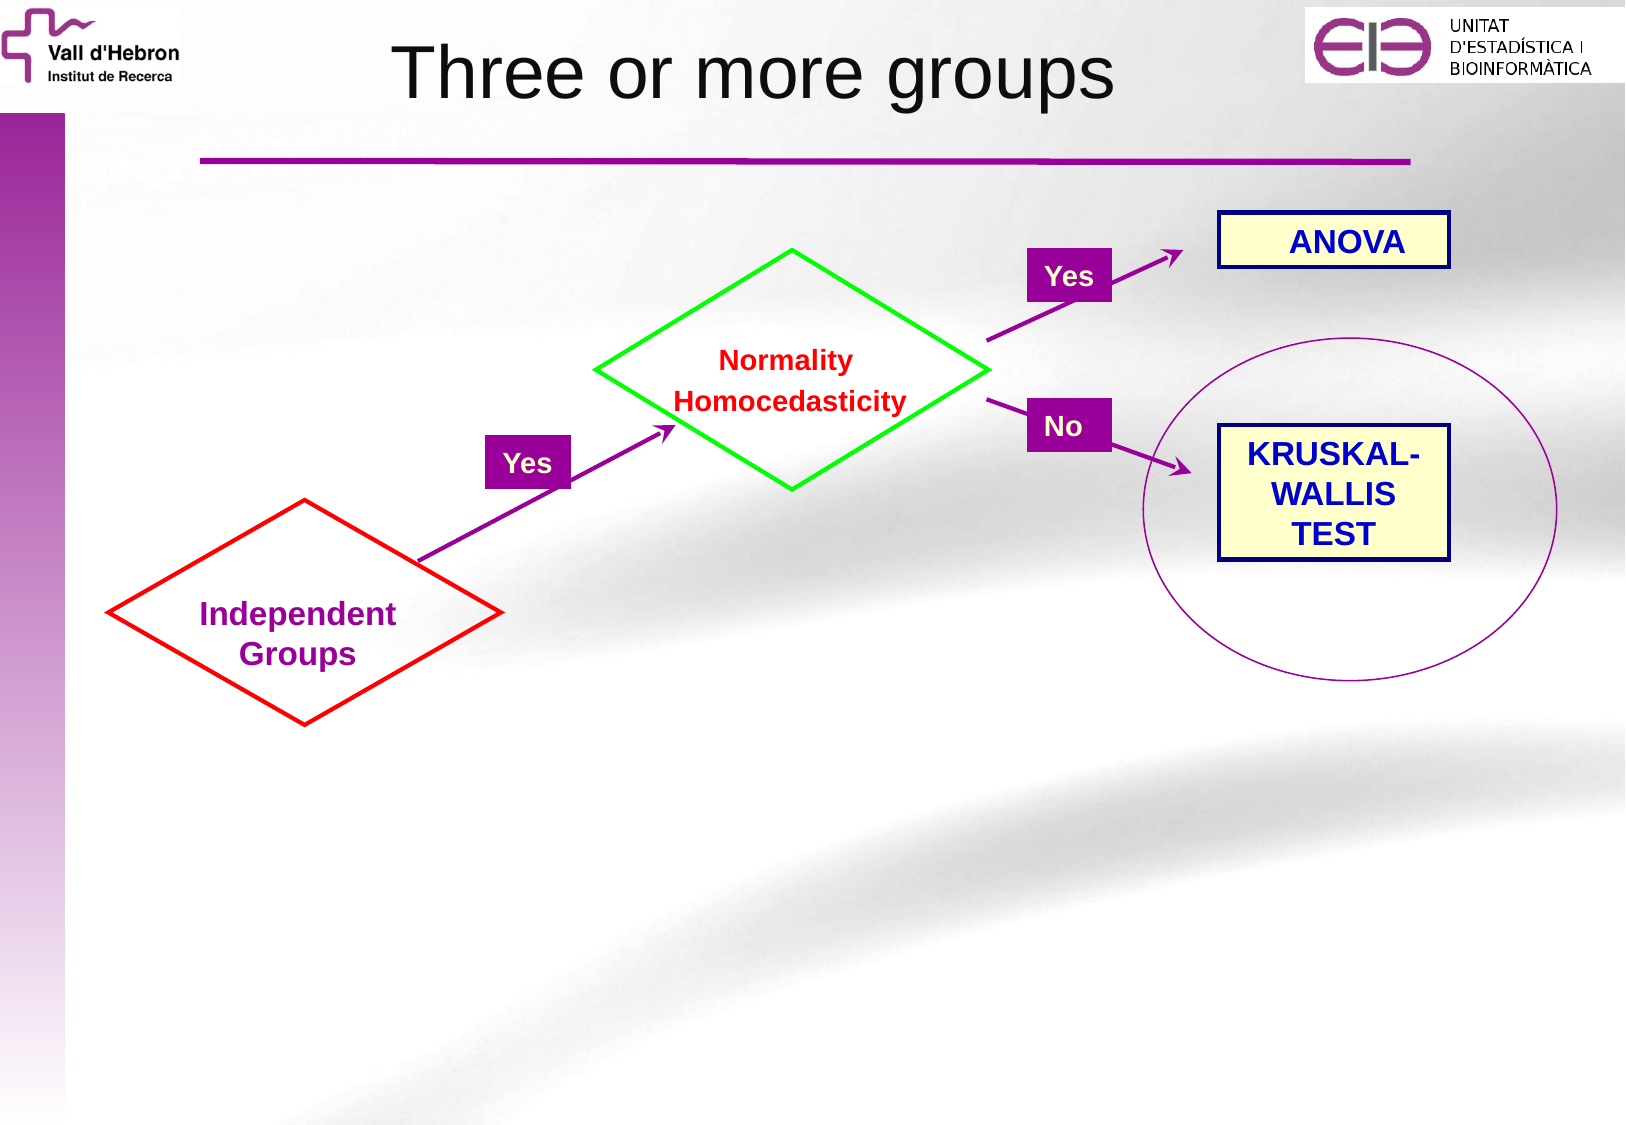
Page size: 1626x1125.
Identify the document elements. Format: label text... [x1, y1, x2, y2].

text_box Yes [1029, 249, 1111, 300]
text_box No [1029, 399, 1111, 450]
picture [0, 0, 1625, 1125]
text_box Three or more groups [257, 0, 1250, 138]
text_box ANOVA [1218, 212, 1449, 268]
text_box Yes [487, 437, 569, 488]
text_box Independent Groups [126, 584, 470, 680]
text_box Normality Homocedasticity [608, 334, 972, 425]
text_box KRUSKAL- WALLIS TEST [1218, 424, 1449, 560]
